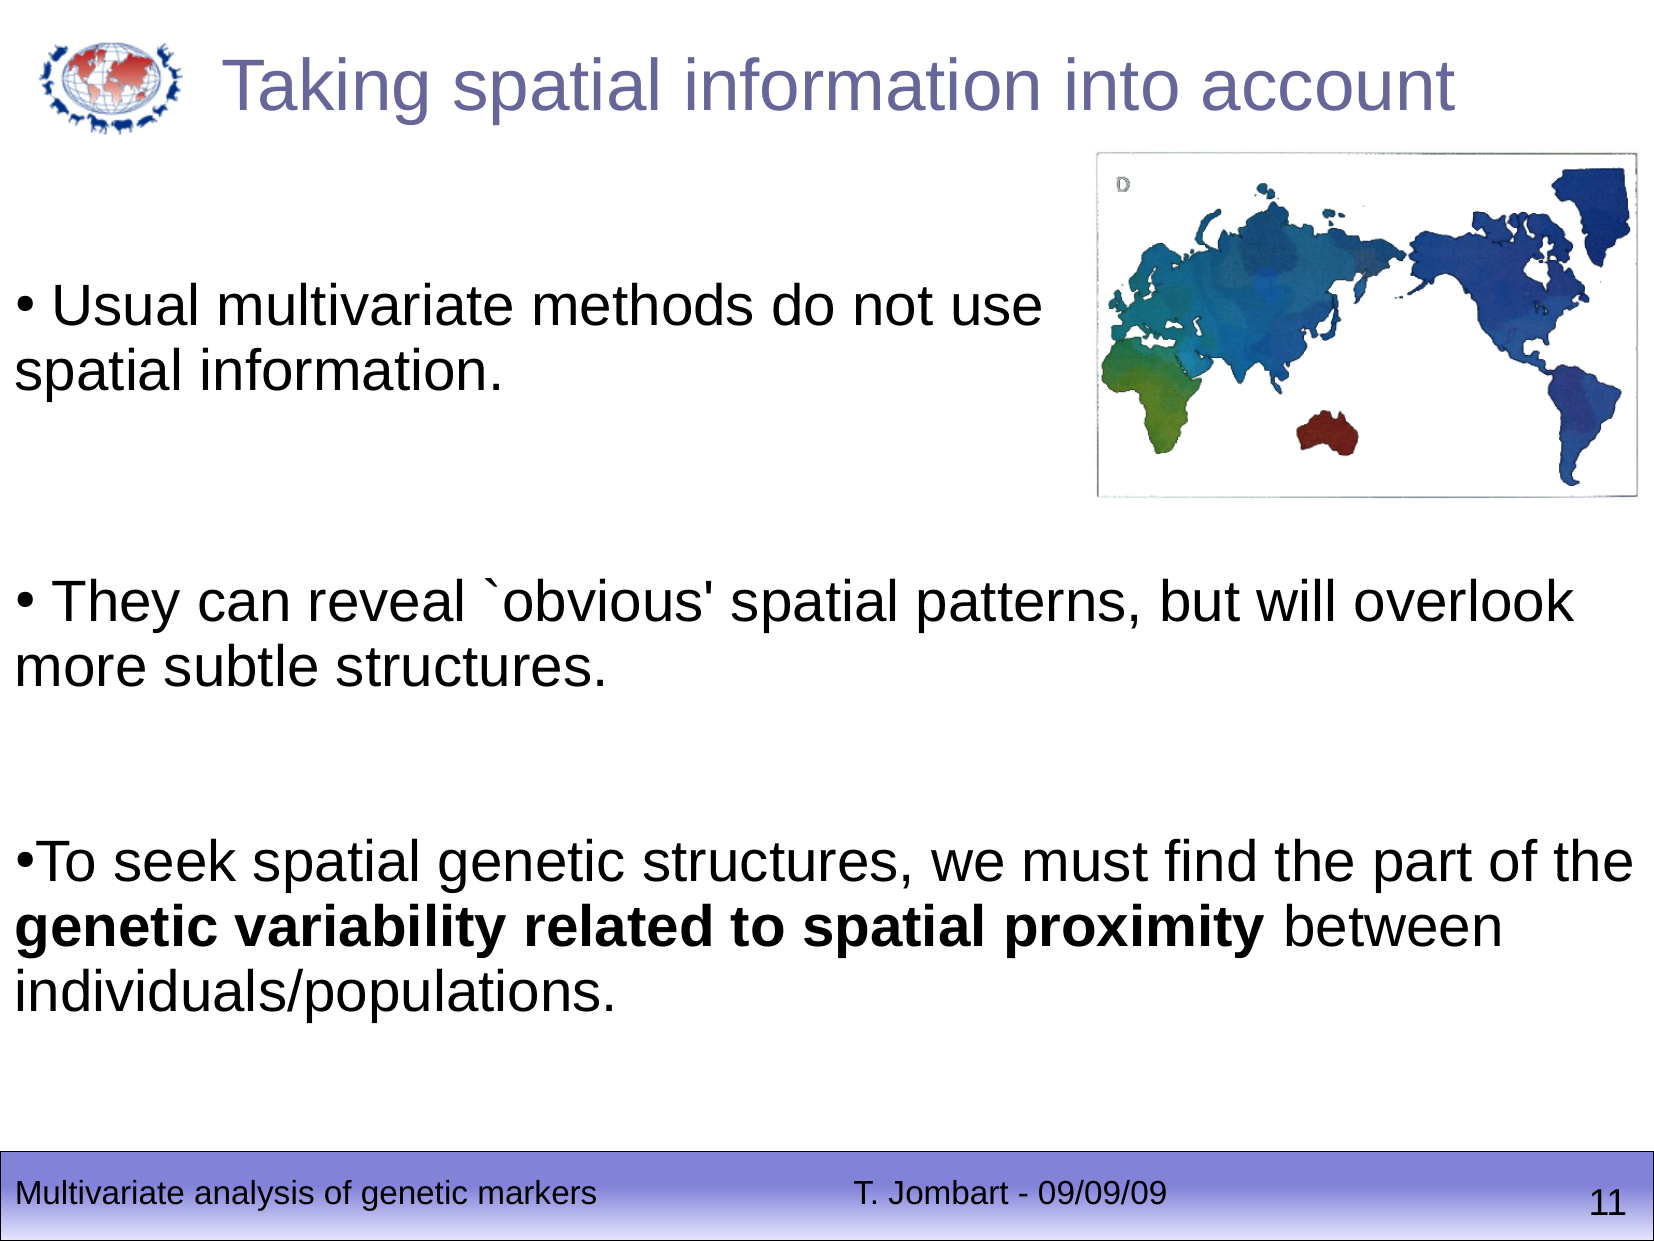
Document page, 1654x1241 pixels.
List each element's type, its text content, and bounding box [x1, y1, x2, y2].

text_box T. Jombart - 09/09/09 [838, 1167, 1202, 1225]
text_box Taking spatial information into account [206, 37, 1654, 134]
picture [25, 29, 186, 144]
picture [1092, 147, 1642, 502]
text_box [0, 1151, 1654, 1241]
text_box Multivariate analysis of genetic markers [0, 1167, 614, 1220]
text_box 11 [1573, 1174, 1654, 1232]
text_box Usual multivariate methods do not use spatial information. [0, 265, 1241, 443]
text_box They can reveal `obvious' spatial patterns, but will overlook more subtle structures. To seek spatial genetic structures, we must find the part of the genetic variability related to spatial proximity between individuals/populations. [0, 561, 1654, 1031]
